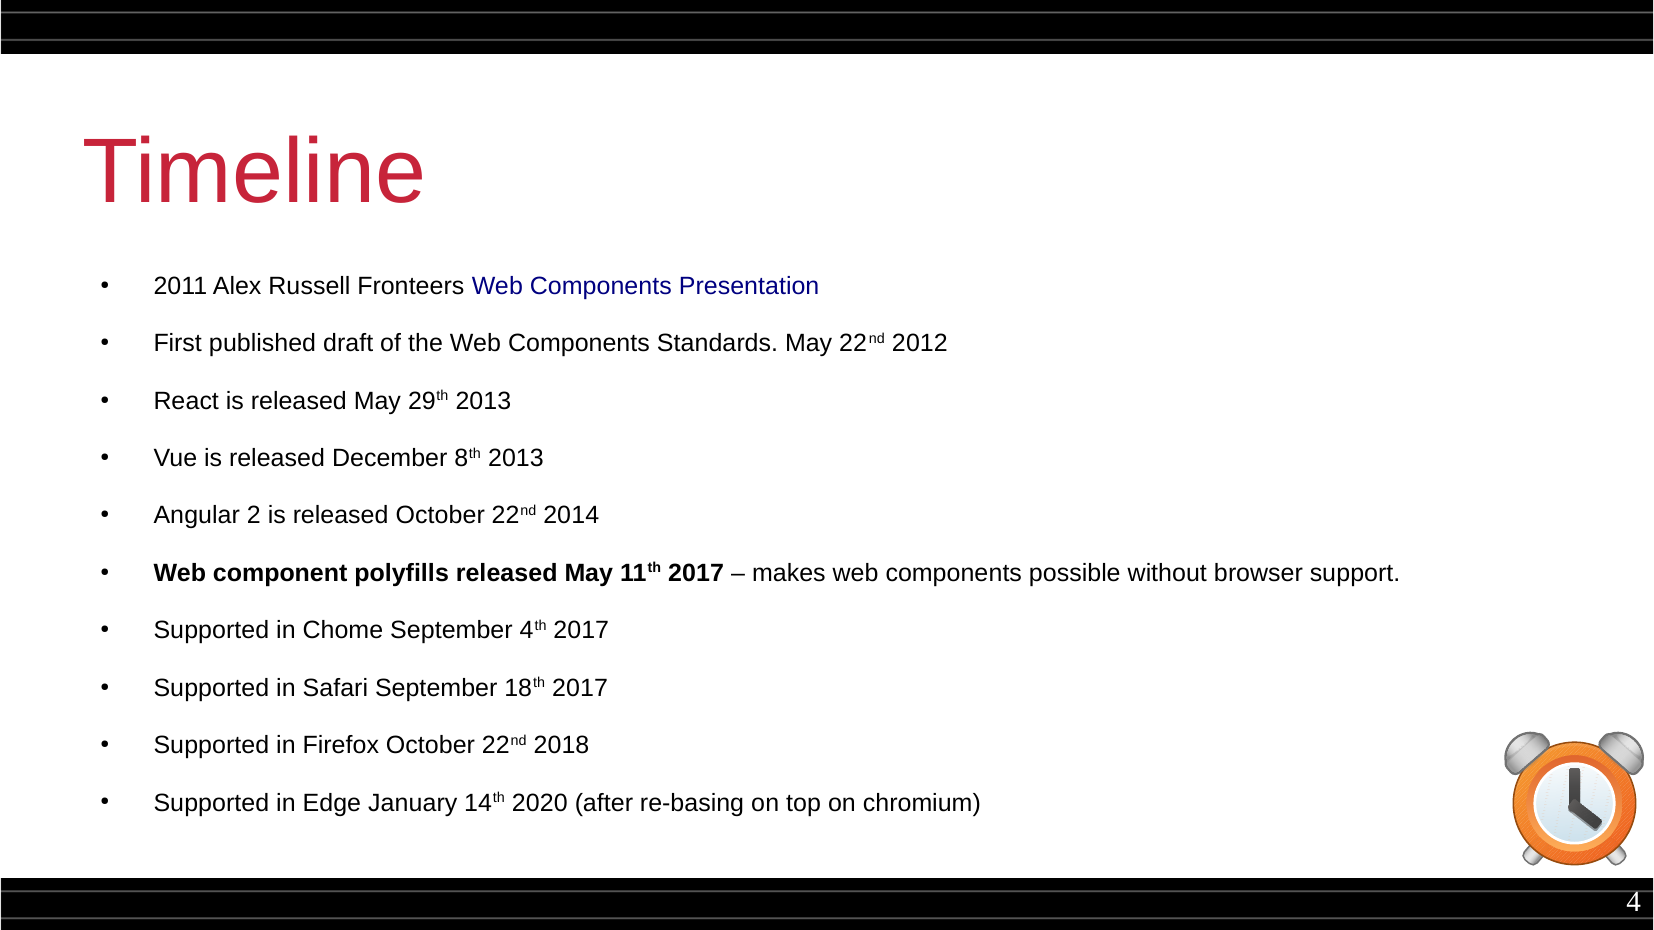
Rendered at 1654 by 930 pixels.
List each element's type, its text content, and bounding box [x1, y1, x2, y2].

list 2011 Alex Russell Fronteers Web Components Presentation First published draft of the Web Components Standards. May 22nd 2012 React is released May 29th 2013 Vue is released December 8th 2013 Angular 2 is released October 22nd 2014 Web component polyfills released May 11th 2017 – makes web components possible without browser support. Supported in Chome September 4th 2017 Supported in Safari September 18th 2017 Supported in Firefox October 22nd 2018 Supported in Edge January 14th 2020 (after re-basing on top on chromium) [82, 271, 1571, 851]
picture [0, 720, 1654, 930]
picture [0, 0, 1654, 54]
title Timeline [82, 92, 1571, 248]
